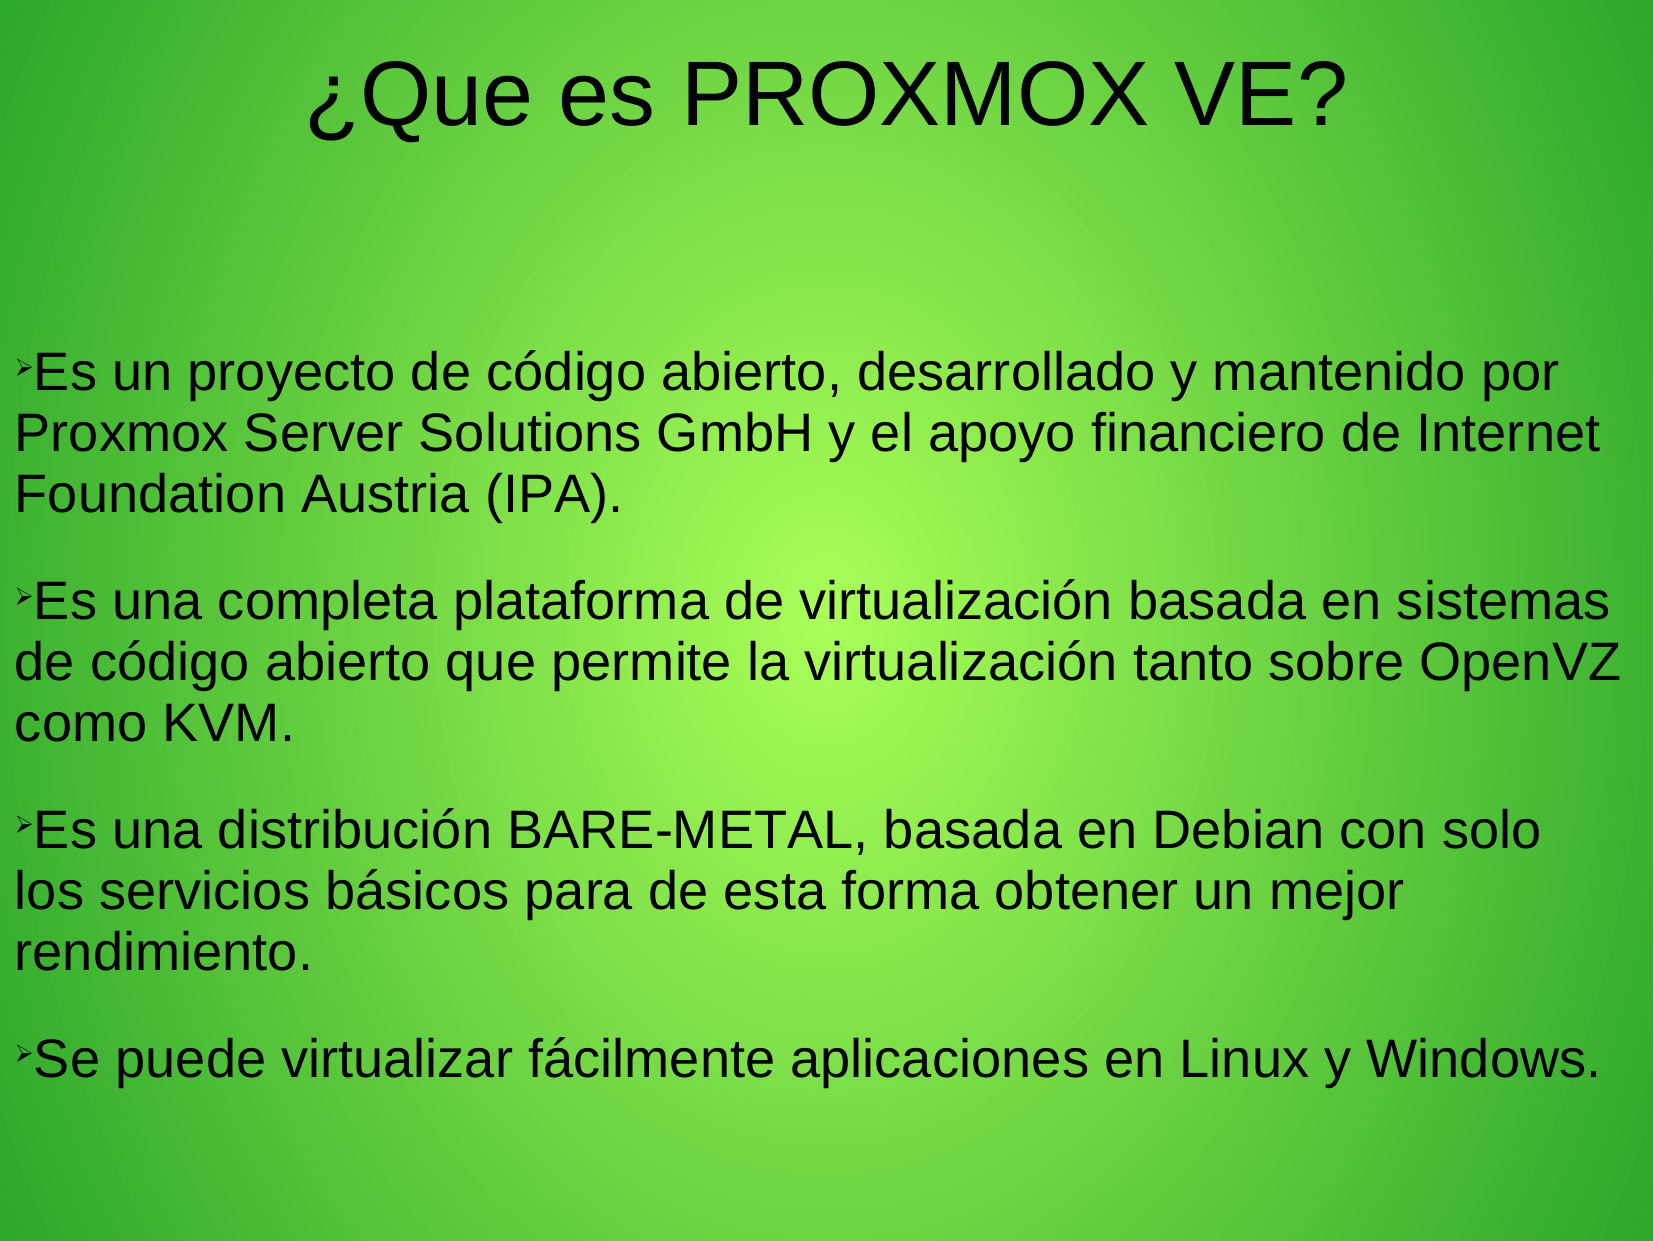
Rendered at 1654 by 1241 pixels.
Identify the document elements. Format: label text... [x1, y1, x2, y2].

text_box ¿Que es PROXMOX VE? [177, 35, 1477, 154]
picture [0, 0, 1654, 1241]
text_box Es un proyecto de código abierto, desarrollado y mantenido por Proxmox Server Solutions GmbH y el apoyo financiero de Internet Foundation Austria (IPA). Es una completa plataforma de virtualización basada en sistemas de código abierto que permite la virtualización tanto sobre OpenVZ como KVM. Es una distribución BARE-METAL, basada en Debian con solo los servicios básicos para de esta forma obtener un mejor rendimiento. Se puede virtualizar fácilmente aplicaciones en Linux y Windows. [0, 334, 1642, 1180]
